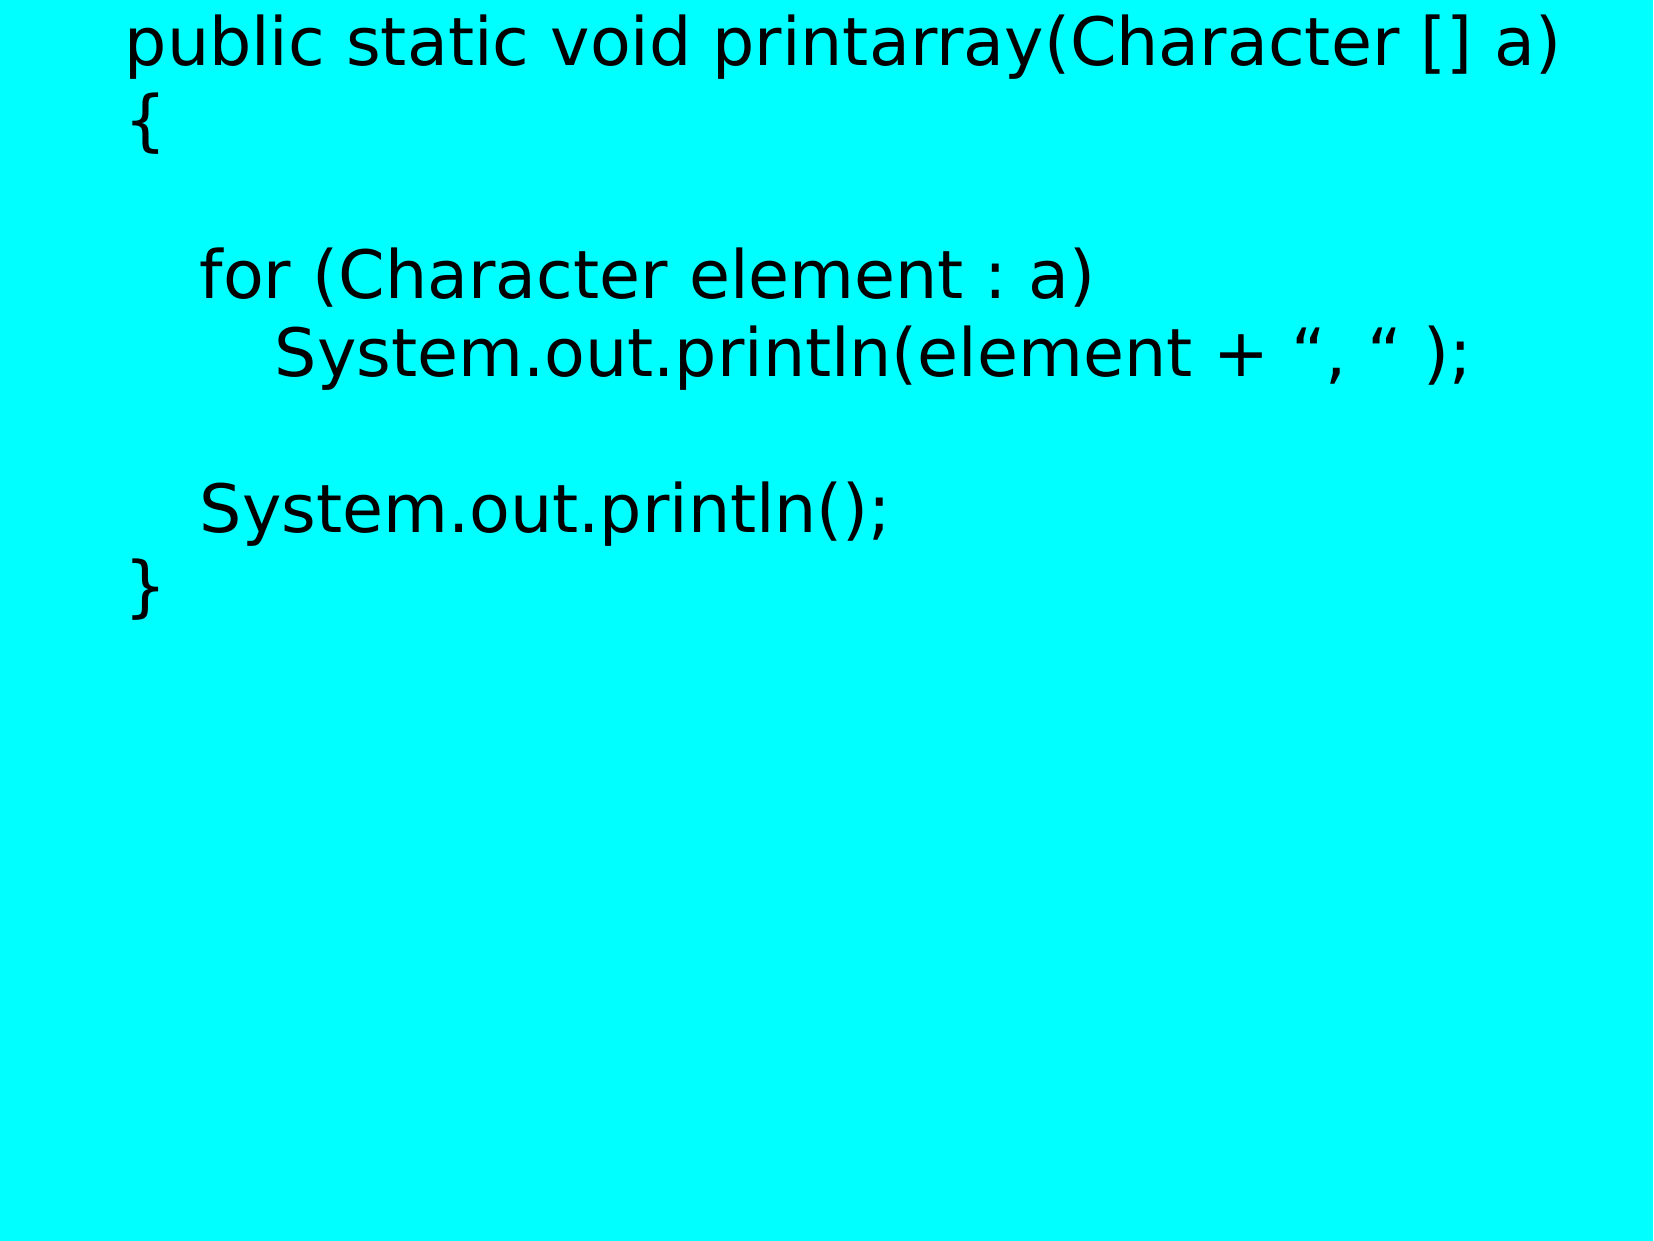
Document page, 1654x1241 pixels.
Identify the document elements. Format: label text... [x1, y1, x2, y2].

title public static void printarray(Character [] a) { for (Character element : a) System.out.println(element + “, “ ); System.out.println(); } [124, 3, 1613, 860]
